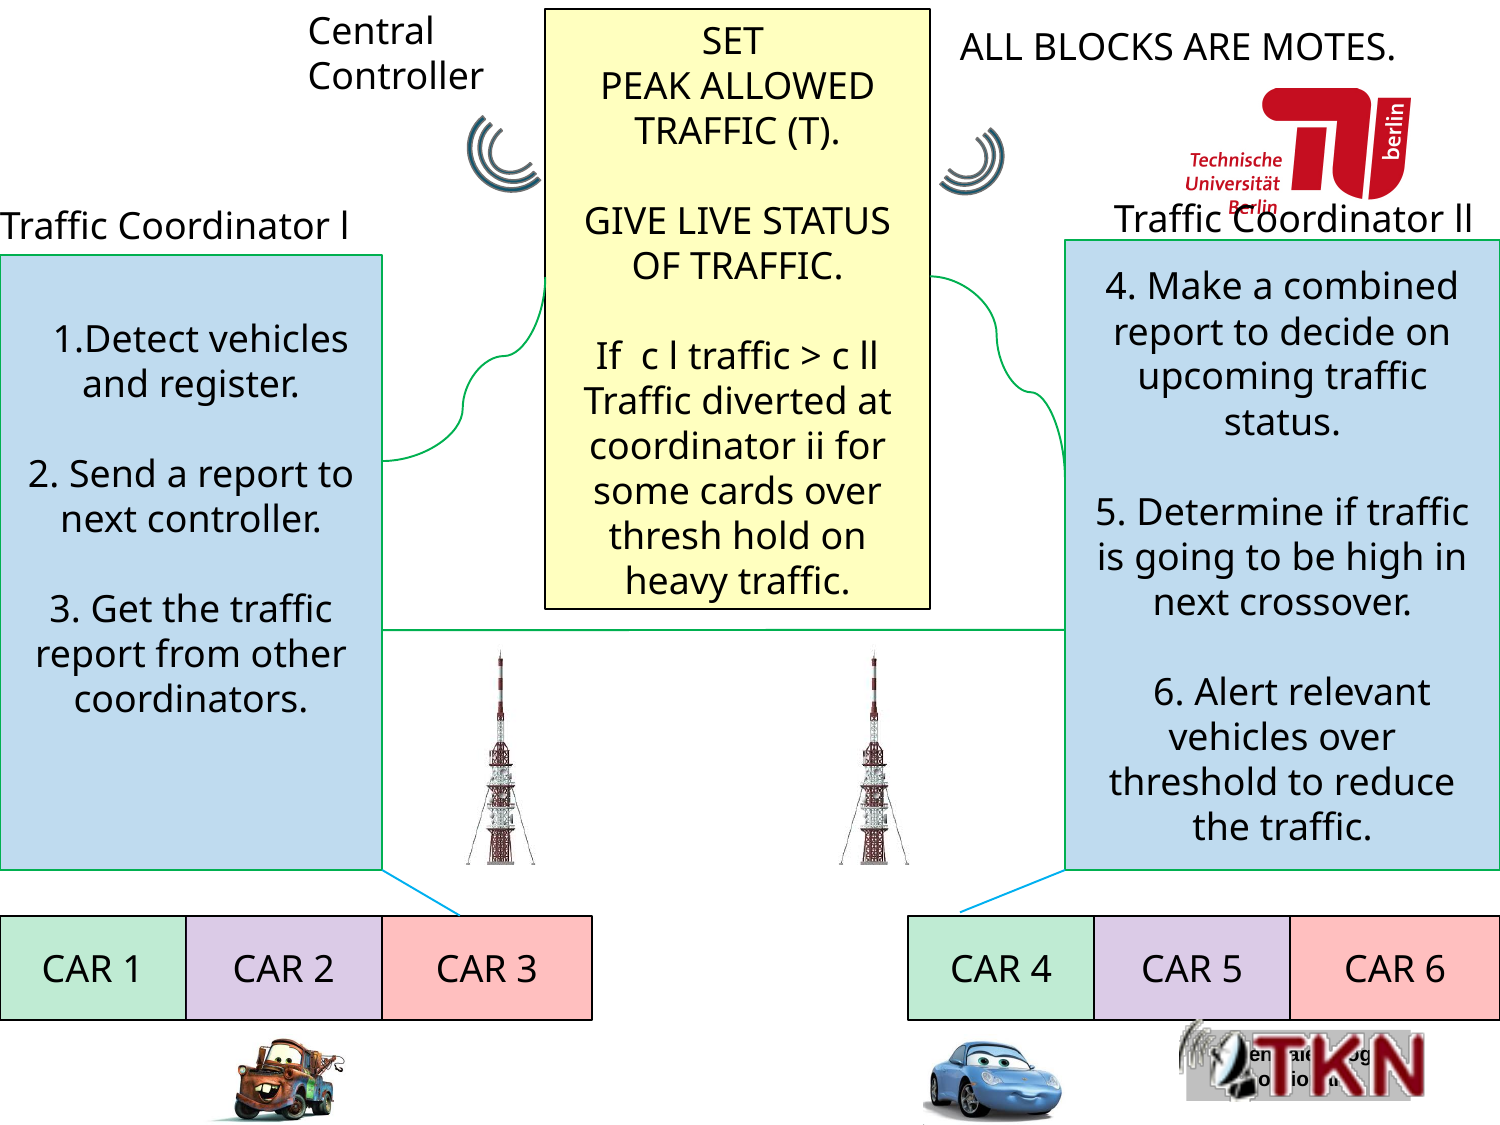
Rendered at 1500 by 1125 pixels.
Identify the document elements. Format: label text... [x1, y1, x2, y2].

text_box [939, 128, 1004, 195]
text_box [488, 128, 532, 175]
text_box CAR 5 [1093, 915, 1290, 1021]
picture [923, 1034, 1068, 1125]
picture [1186, 121, 1411, 187]
text_box CAR 1 [0, 915, 185, 1021]
picture [1179, 1019, 1427, 1102]
text_box CAR 6 [1290, 915, 1500, 1021]
text_box [478, 122, 537, 184]
text_box [944, 133, 996, 187]
text_box Traffic Coordinator l [0, 194, 436, 293]
text_box 1.Detect vehicles and register. 2. Send a report to next controller. 3. Get the traffic report from other coordinators. [0, 293, 383, 871]
text_box [467, 115, 541, 193]
text_box ALL BLOCKS ARE MOTES. [945, 15, 1486, 121]
picture [203, 1034, 348, 1125]
picture [798, 644, 946, 871]
text_box CAR 2 [185, 915, 382, 1021]
text_box CAR 3 [382, 915, 592, 1021]
picture [425, 644, 572, 871]
text_box Traffic Coordinator ll [1099, 187, 1500, 255]
text_box [382, 870, 460, 916]
text_box [959, 870, 1066, 913]
text_box [948, 137, 988, 179]
text_box SET PEAK ALLOWED TRAFFIC (T). GIVE LIVE STATUS OF TRAFFIC. If c l traffic > c ll Traffic diverted at coordinator ii for some cards over thresh hold on heavy traffic. [545, 9, 931, 610]
text_box CAR 4 [908, 915, 1093, 1021]
text_box 4. Make a combined report to decide on upcoming traffic status. 5. Determine if traffic is going to be high in next crossover. 6. Alert relevant vehicles over threshold to reduce the traffic. [1064, 239, 1500, 871]
text_box Central Controller [293, 0, 546, 60]
